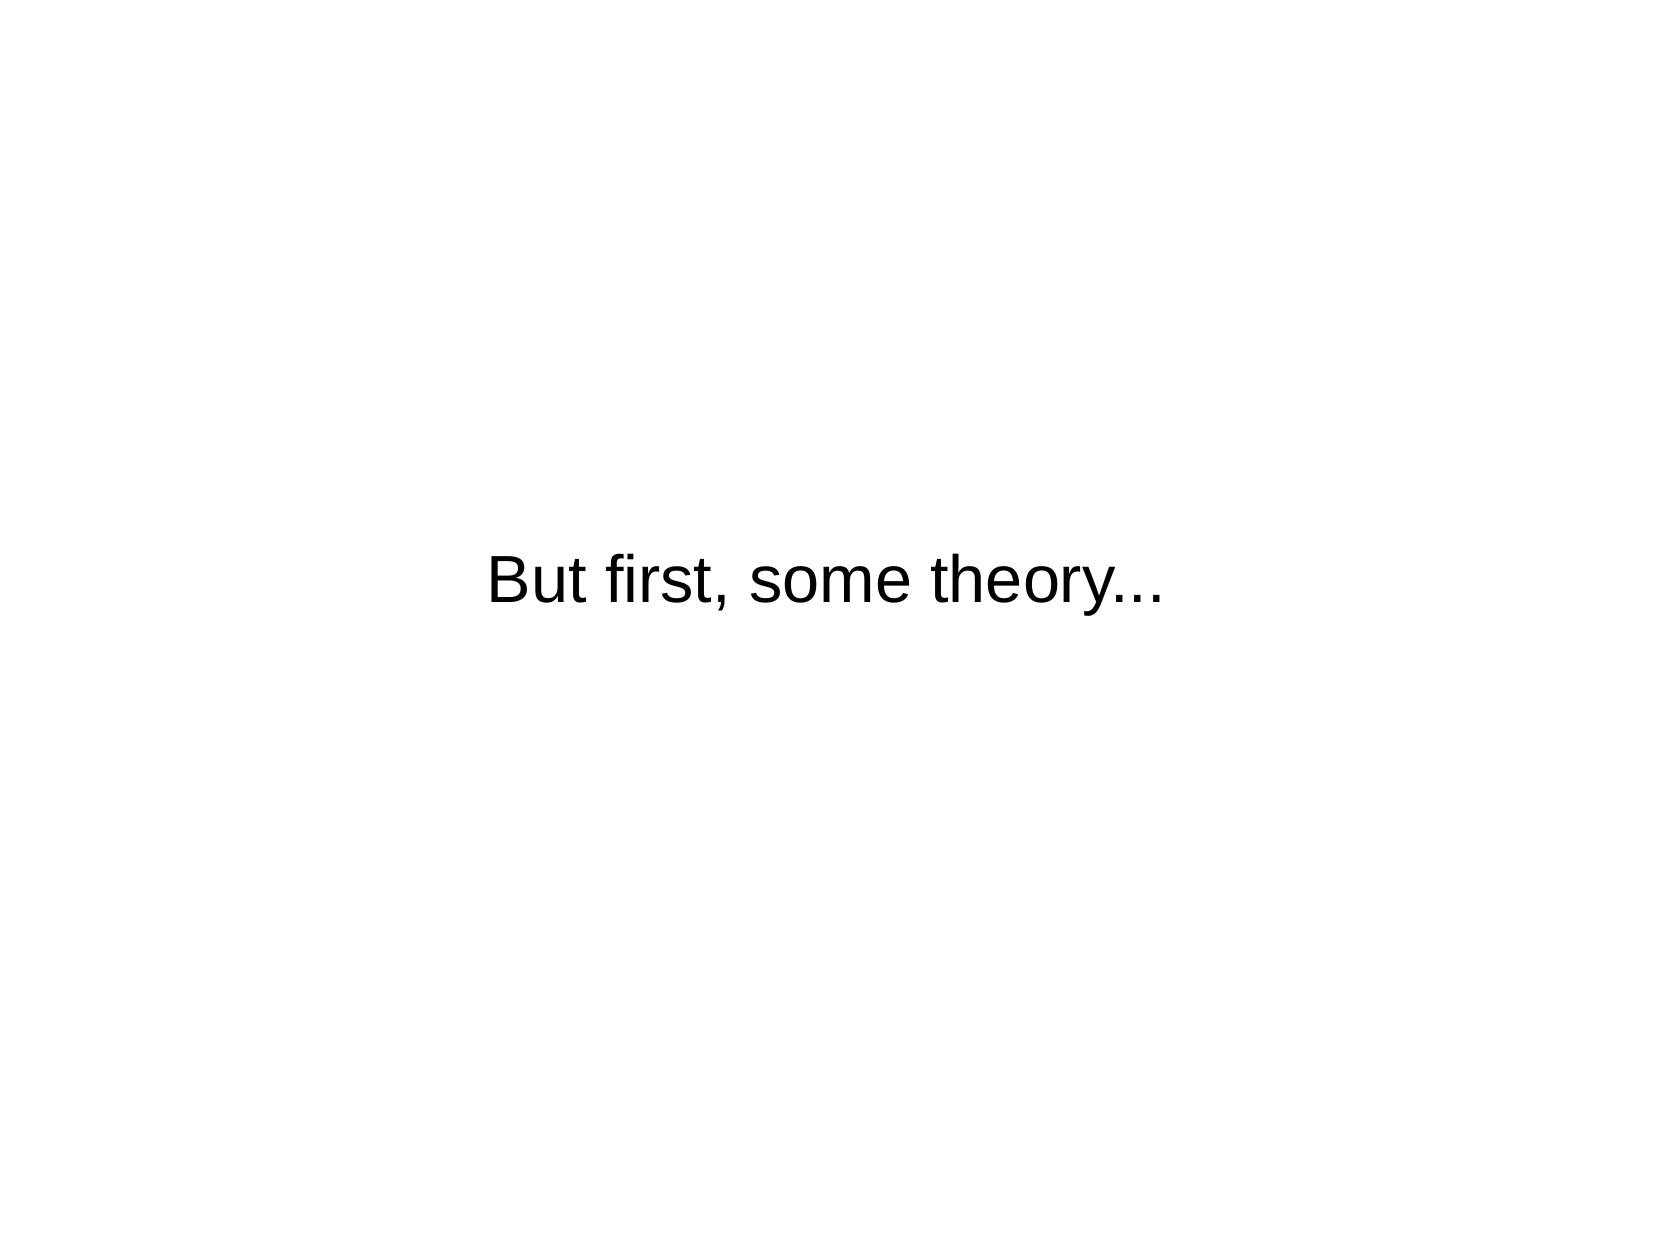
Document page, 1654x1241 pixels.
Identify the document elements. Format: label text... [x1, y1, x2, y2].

subtitle But first, some theory... [82, 49, 1571, 1109]
